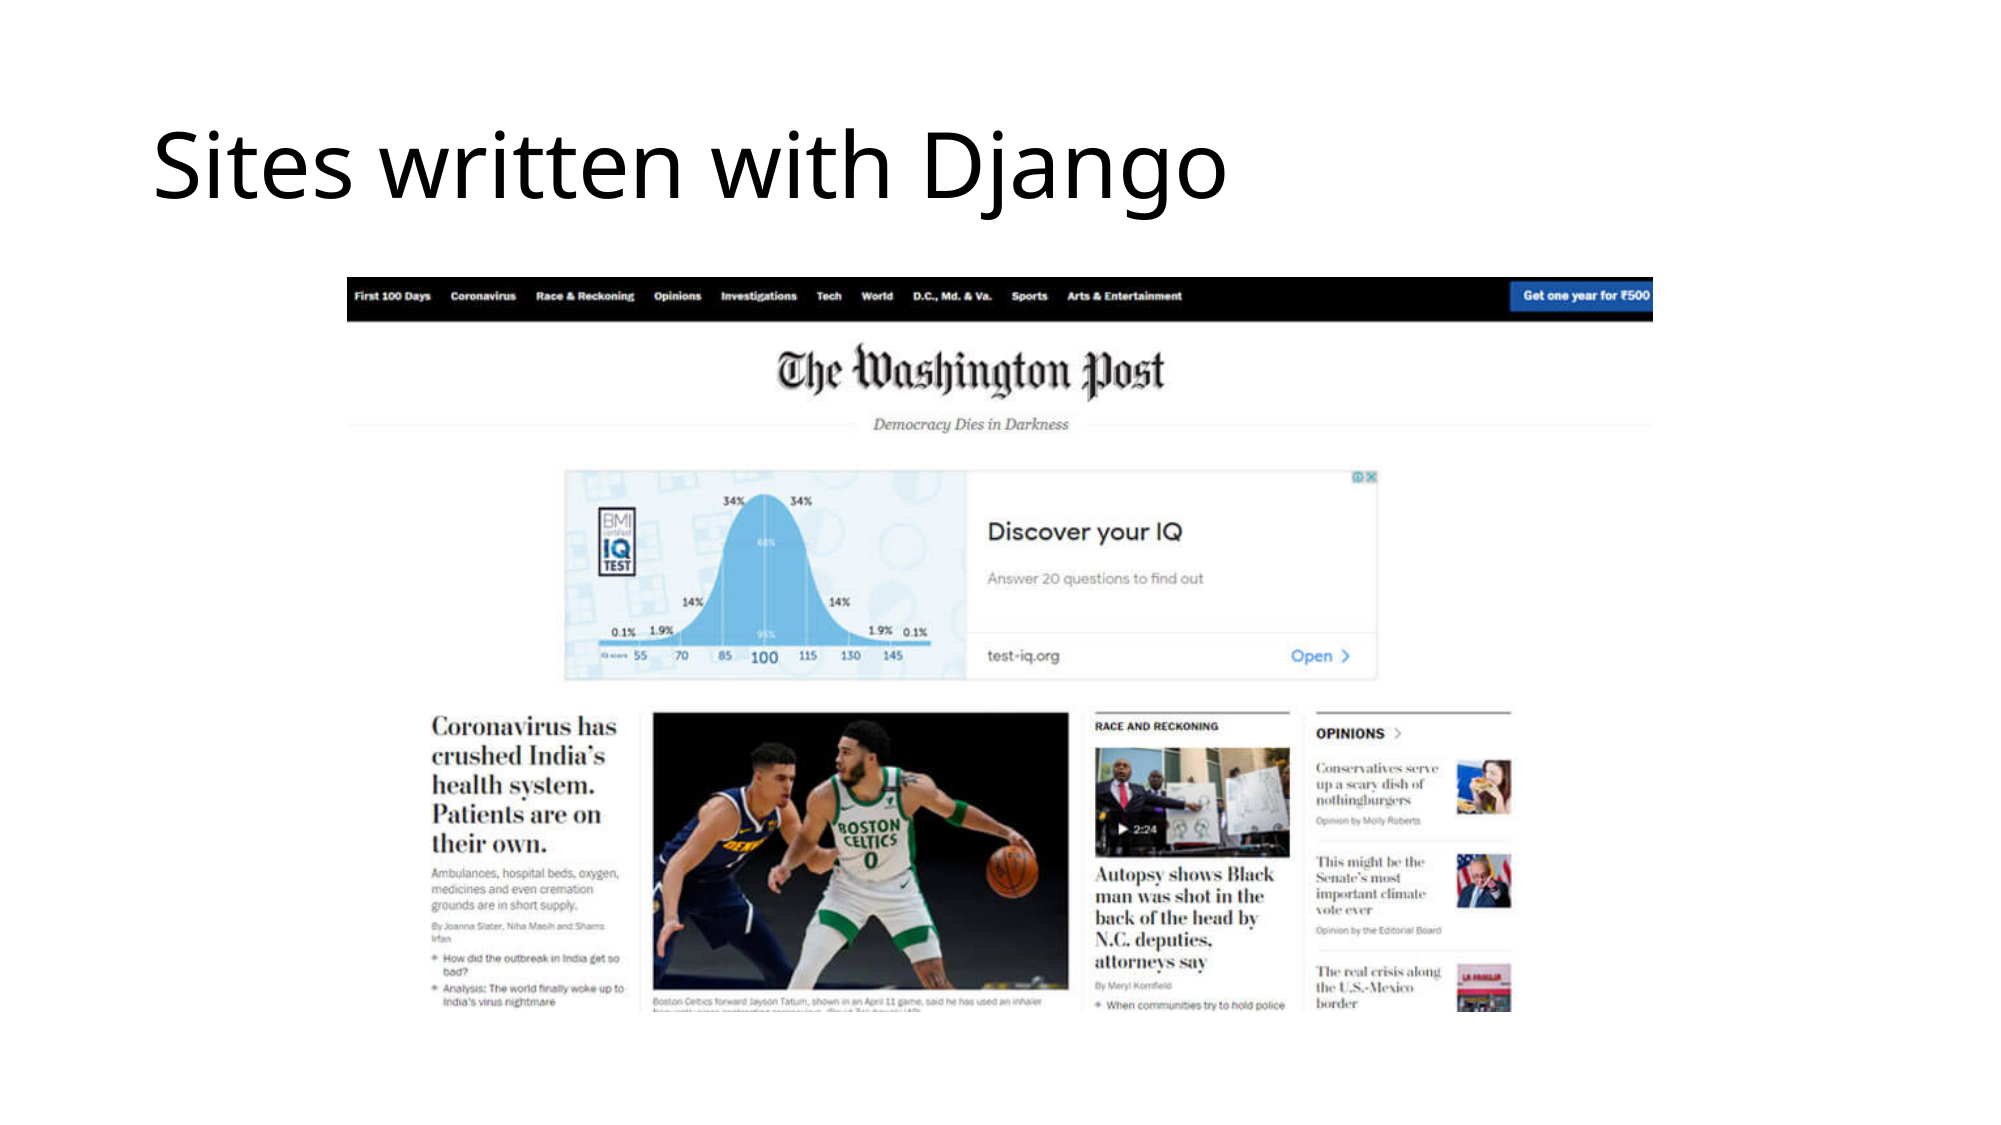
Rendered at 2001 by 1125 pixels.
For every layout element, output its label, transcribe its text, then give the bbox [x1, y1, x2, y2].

picture [347, 277, 1653, 1012]
title Sites written with Django [137, 59, 1863, 278]
